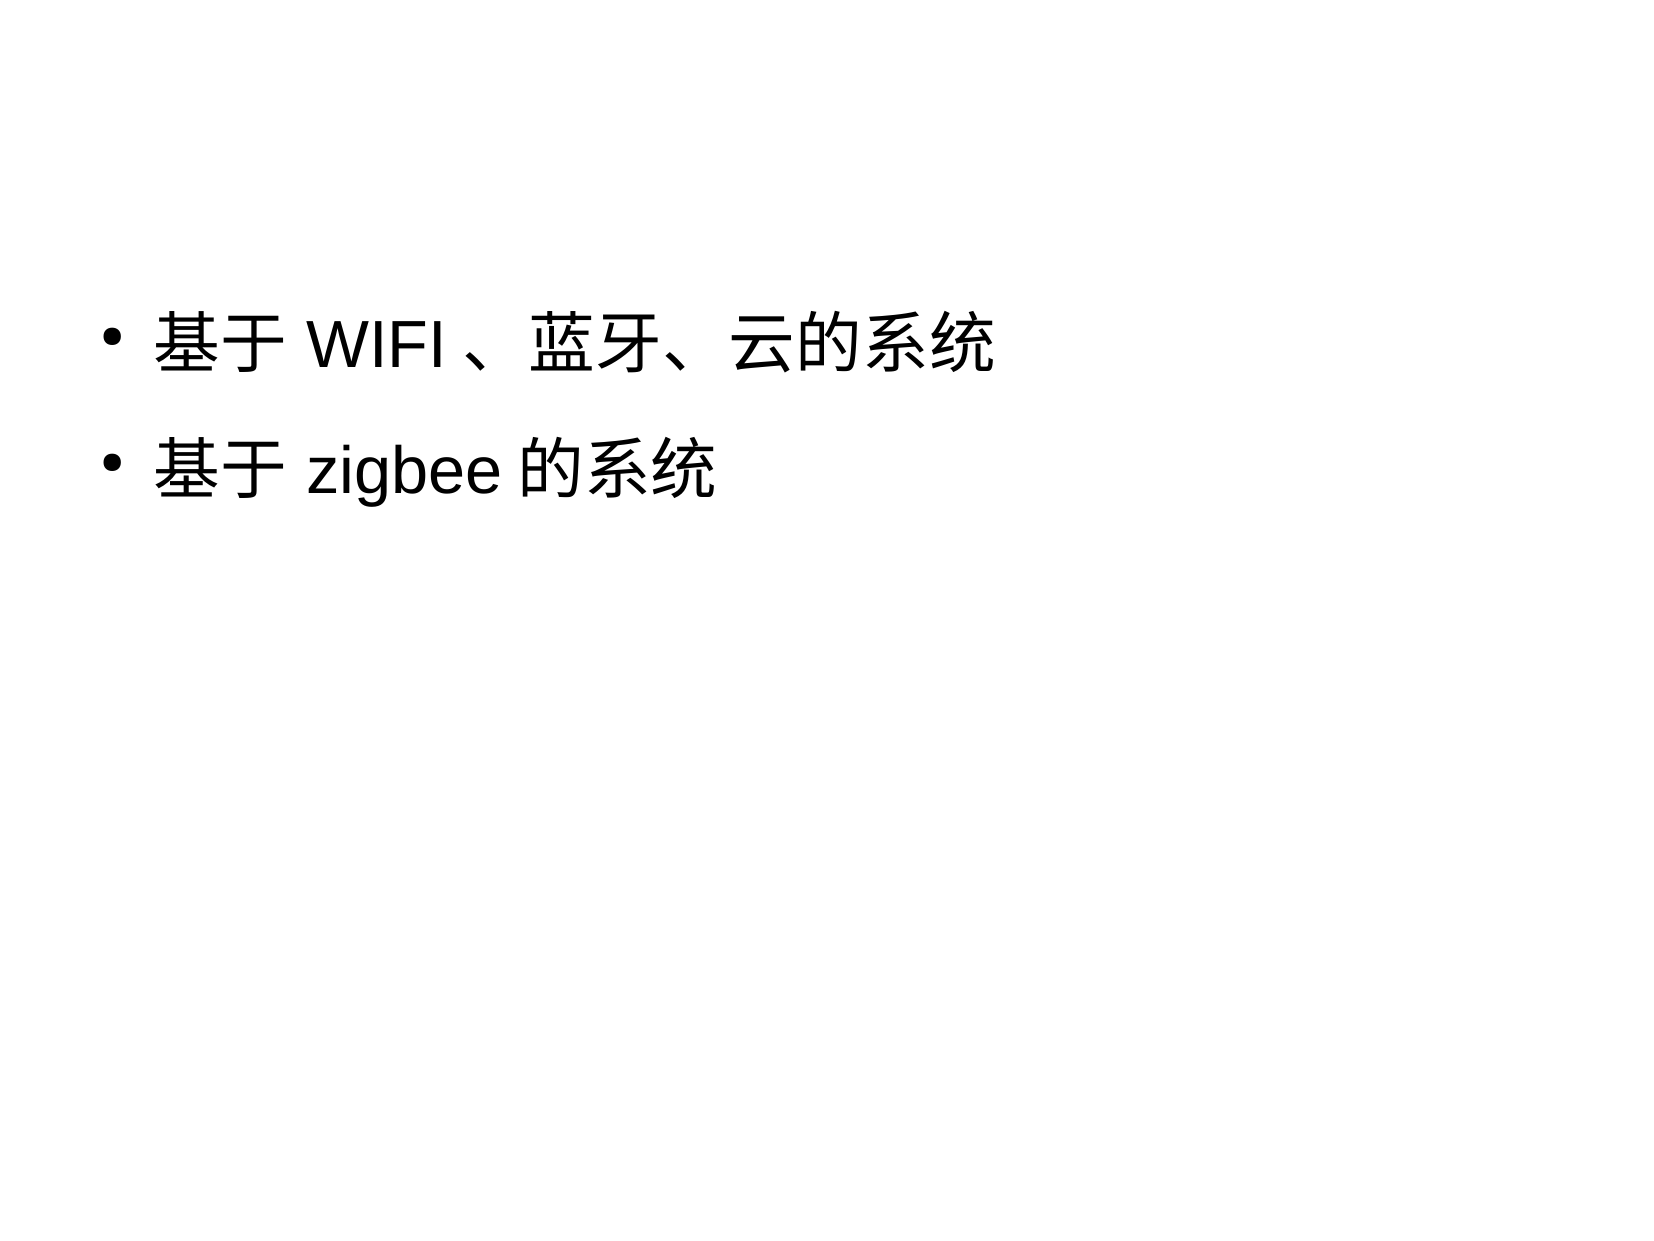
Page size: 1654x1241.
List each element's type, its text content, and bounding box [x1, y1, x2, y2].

list 基于WIFI、蓝牙、云的系统 基于zigbee的系统 [82, 290, 1571, 1010]
